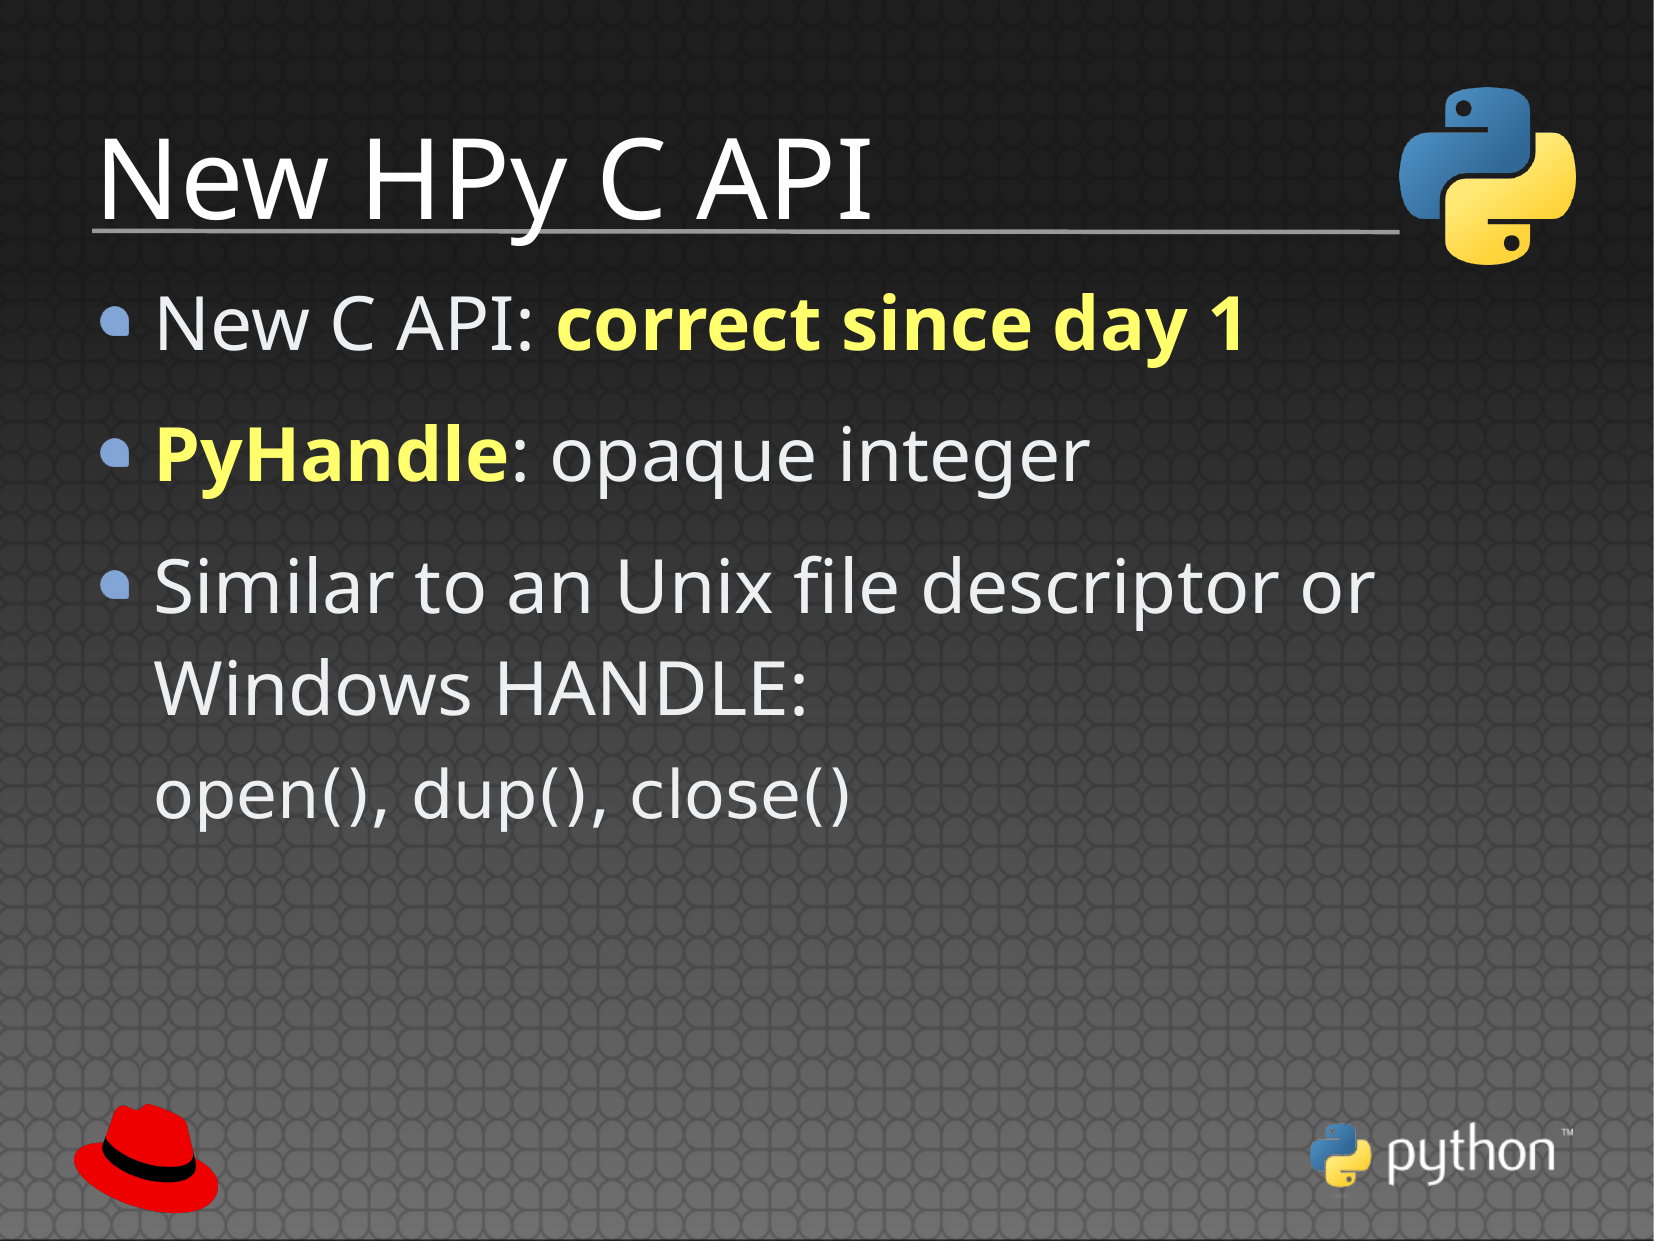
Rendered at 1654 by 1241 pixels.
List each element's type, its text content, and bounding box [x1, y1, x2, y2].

title New HPy C API [94, 100, 1426, 251]
list New C API: correct since day 1 PyHandle: opaque integer Similar to an Unix file descriptor or Windows HANDLE: open(), dup(), close() [82, 269, 1540, 1118]
picture [0, 0, 1654, 1241]
